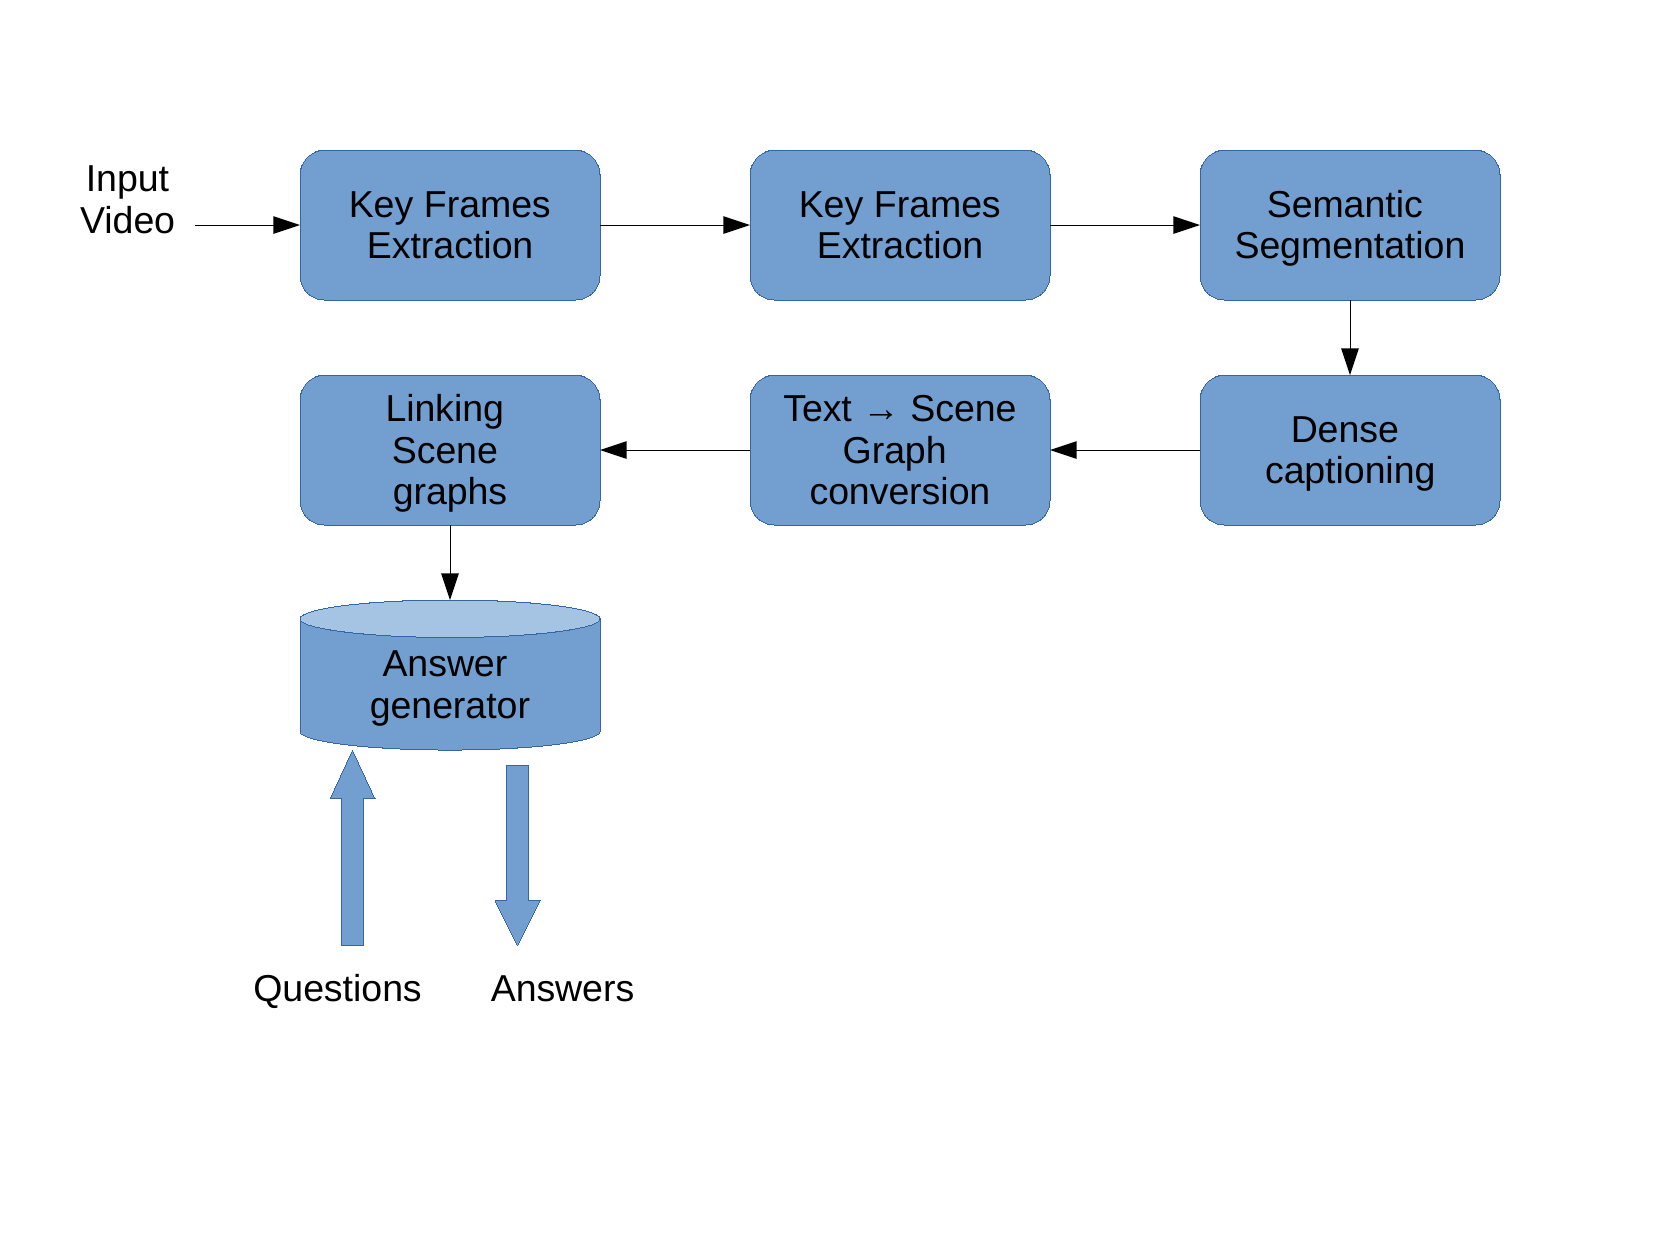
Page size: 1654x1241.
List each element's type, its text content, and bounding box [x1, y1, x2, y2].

text_box Text → Scene Graph conversion [750, 375, 1051, 526]
text_box Semantic Segmentation [1200, 150, 1501, 301]
text_box Input Video [60, 150, 196, 301]
text_box [330, 750, 376, 946]
text_box Questions [210, 960, 435, 1017]
text_box Linking Scene graphs [300, 375, 601, 526]
text_box Key Frames Extraction [750, 150, 1051, 301]
text_box [495, 765, 541, 946]
text_box Answer generator [300, 619, 601, 751]
text_box Dense captioning [1200, 375, 1501, 526]
text_box Key Frames Extraction [300, 150, 601, 301]
text_box Answers [435, 960, 691, 1017]
